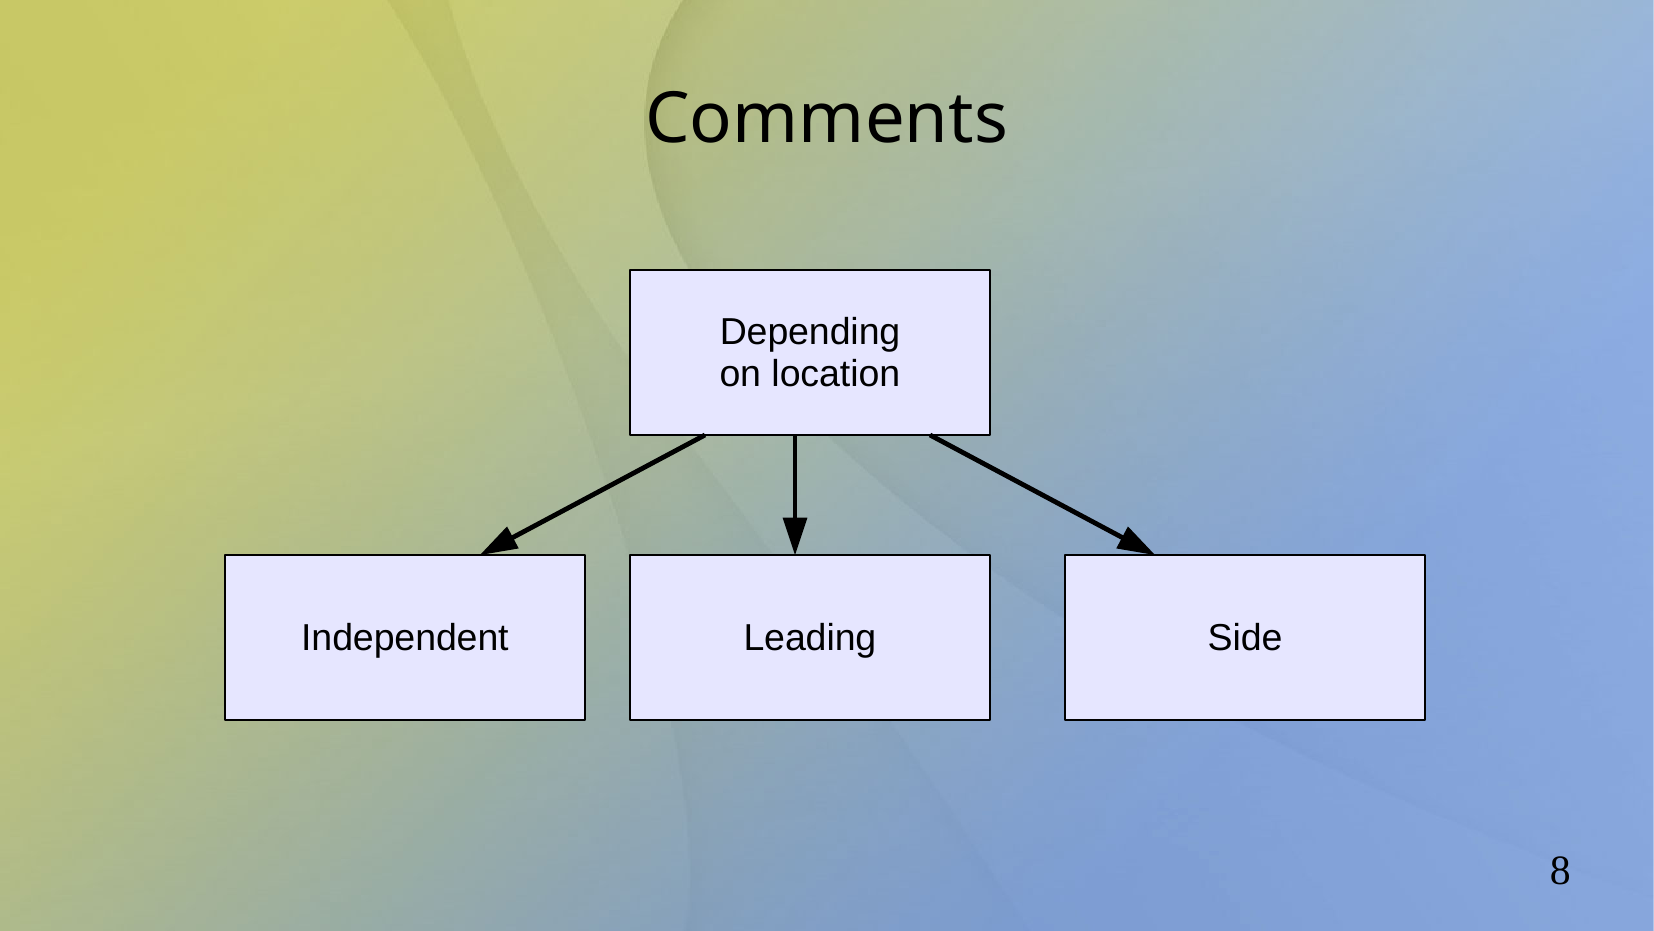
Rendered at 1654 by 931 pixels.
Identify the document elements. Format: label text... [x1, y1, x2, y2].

text_box Side [1065, 555, 1426, 721]
text_box Independent [225, 555, 586, 721]
picture [0, 0, 1654, 931]
title Comments [82, 37, 1571, 193]
text_box Leading [630, 555, 991, 721]
text_box Depending on location [630, 270, 991, 436]
